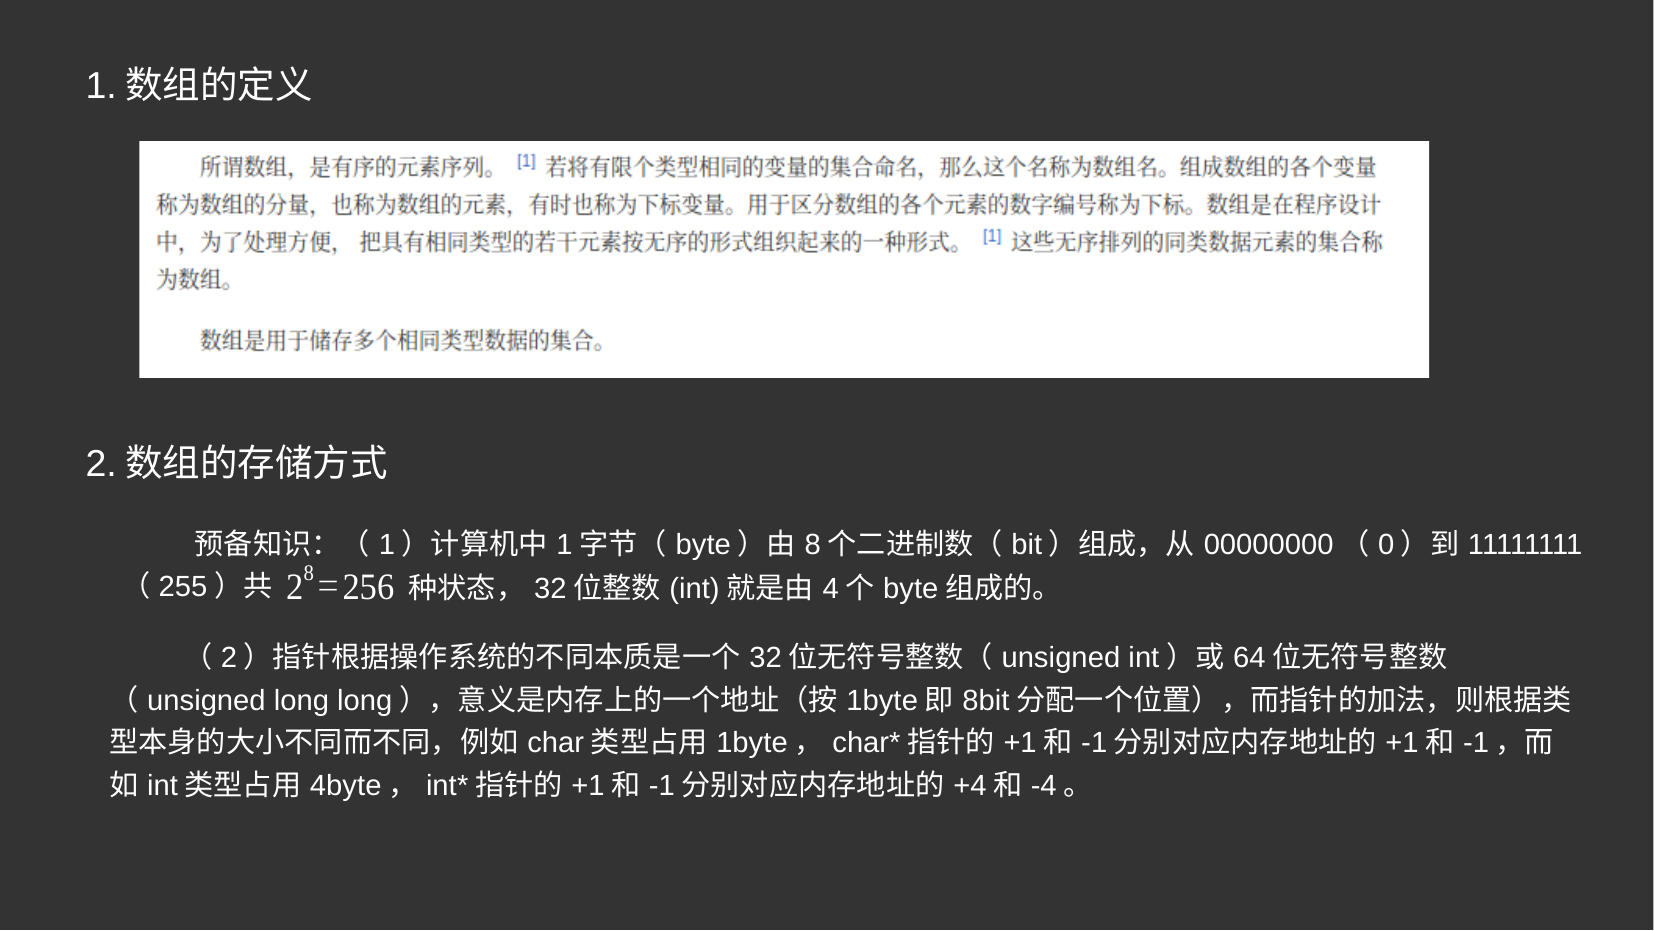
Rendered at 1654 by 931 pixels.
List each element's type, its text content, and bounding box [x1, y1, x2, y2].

text_box 预备知识：（1）计算机中1字节（byte）由8个二进制数（bit）组成，从00000000（0）到11111111 （255）共 [106, 512, 1598, 615]
text_box （2）指针根据操作系统的不同本质是一个32位无符号整数（unsigned int）或64位无符号整数 （unsigned long long），意义是内存上的一个地址（按1byte即8bit分配一个位置），而指针的加法，则根据类型本身的大小不同而不同，例如char类型占用1byte，char*指针的+1和-1分别对应内存地址的+1和-1，而如int类型占用4byte，int*指针的+1和-1分别对应内存地址的+4和-4。 [94, 625, 1595, 814]
chart [277, 557, 393, 612]
text_box 种状态，32位整数(int)就是由4个byte组成的。 [393, 557, 1078, 616]
text_box 摘自百度百科 [1192, 323, 1406, 426]
picture [139, 141, 1430, 378]
text_box 2.数组的存储方式 [70, 425, 638, 497]
text_box 1.数组的定义 [70, 47, 1583, 229]
